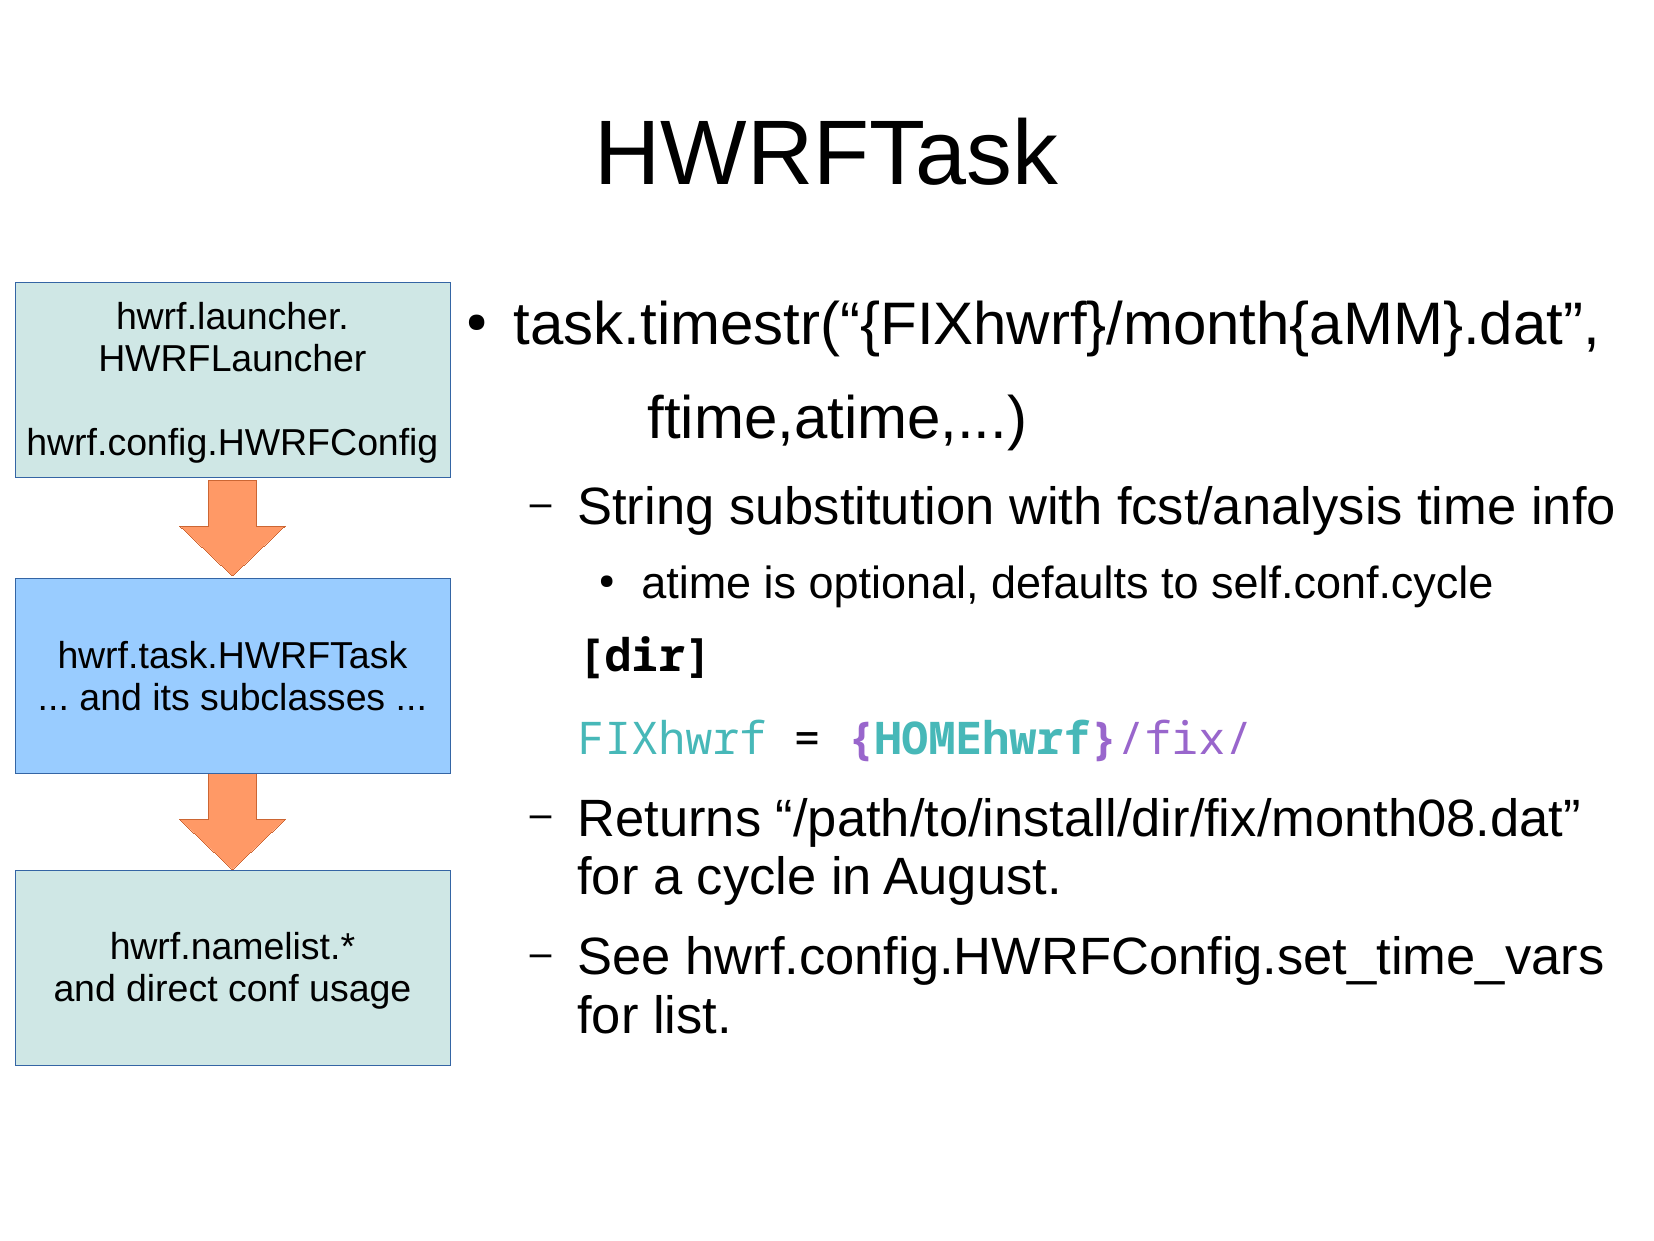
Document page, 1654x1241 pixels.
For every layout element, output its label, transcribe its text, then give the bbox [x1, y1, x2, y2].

text_box [179, 480, 286, 576]
text_box hwrf.namelist.* and direct conf usage [15, 870, 451, 1066]
text_box hwrf.task.HWRFTask ... and its subclasses ... [15, 578, 451, 774]
title HWRFTask [82, 49, 1571, 257]
text_box [179, 774, 286, 870]
text_box hwrf.launcher. HWRFLauncher hwrf.config.HWRFConfig [15, 282, 451, 478]
list task.timestr(“{FIXhwrf}/month{aMM}.dat”, ftime,atime,...) String substitution with fcst/analysis time info atime is optional, defaults to self.conf.cycle [dir] FIXhwrf = {HOMEhwrf}/fix/ Returns “/path/to/install/dir/fix/month08.dat” for a cycle in August. See hwrf.config.HWRFConfig.set_time_vars for list. [450, 290, 1654, 1201]
